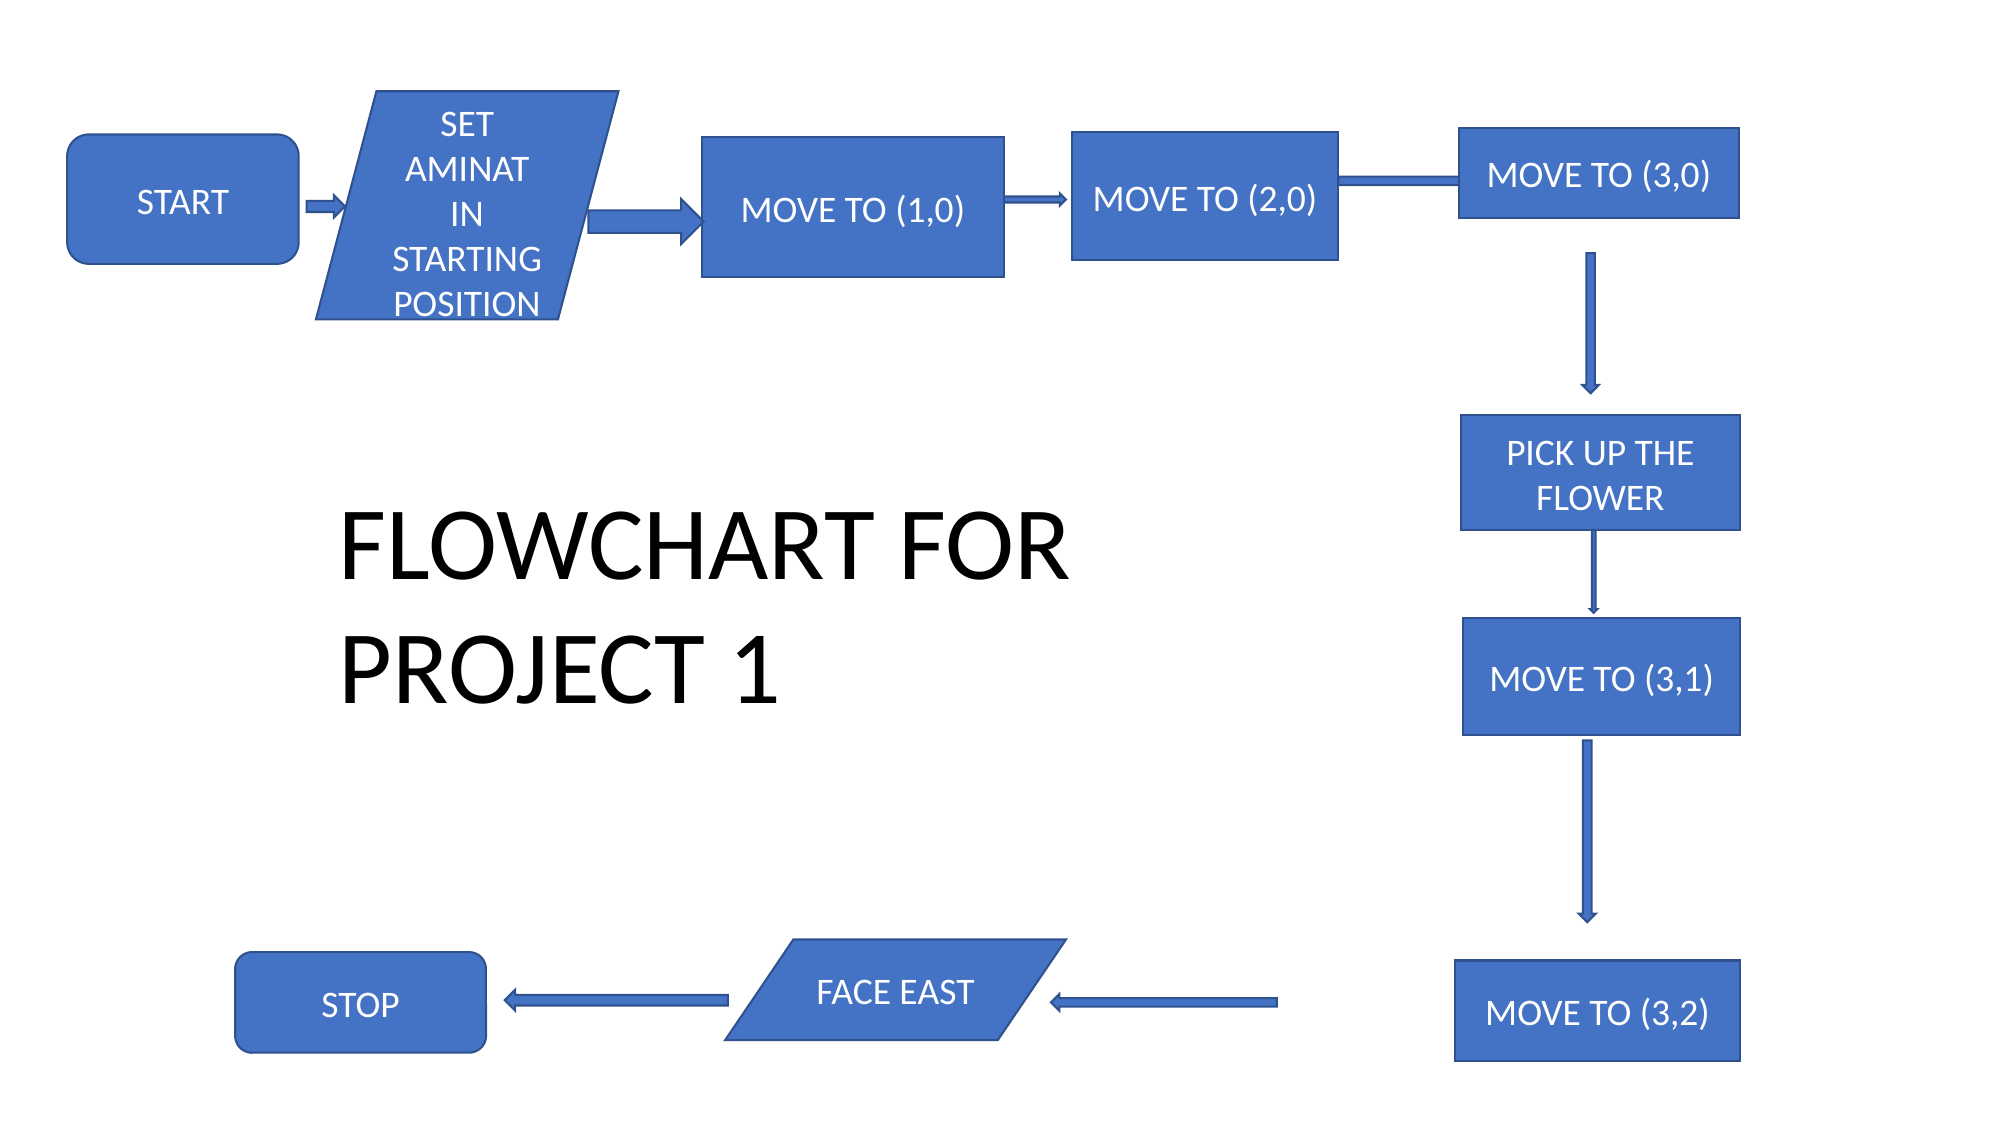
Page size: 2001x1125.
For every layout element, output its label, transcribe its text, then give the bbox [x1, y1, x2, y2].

text_box MOVE TO (3,1) [1463, 618, 1740, 735]
text_box [1582, 253, 1599, 394]
text_box MOVE TO (1,0) [702, 137, 1004, 277]
text_box [1004, 193, 1066, 206]
text_box PICK UP THE FLOWER [1461, 415, 1740, 530]
text_box [1338, 176, 1459, 186]
text_box [1578, 740, 1596, 923]
text_box FACE EAST [725, 939, 1067, 1041]
text_box START [67, 134, 299, 264]
text_box MOVE TO (3,2) [1455, 960, 1740, 1061]
text_box SET AMINAT IN STARTING POSITION [315, 91, 619, 320]
text_box MOVE TO (3,0) [1459, 128, 1739, 218]
text_box FLOWCHART FOR PROJECT 1 [324, 467, 1180, 736]
text_box STOP [235, 952, 487, 1053]
text_box [588, 199, 704, 245]
text_box [306, 195, 345, 218]
text_box [1051, 994, 1277, 1011]
text_box [504, 989, 728, 1011]
text_box MOVE TO (2,0) [1072, 132, 1338, 260]
text_box [1589, 530, 1598, 613]
